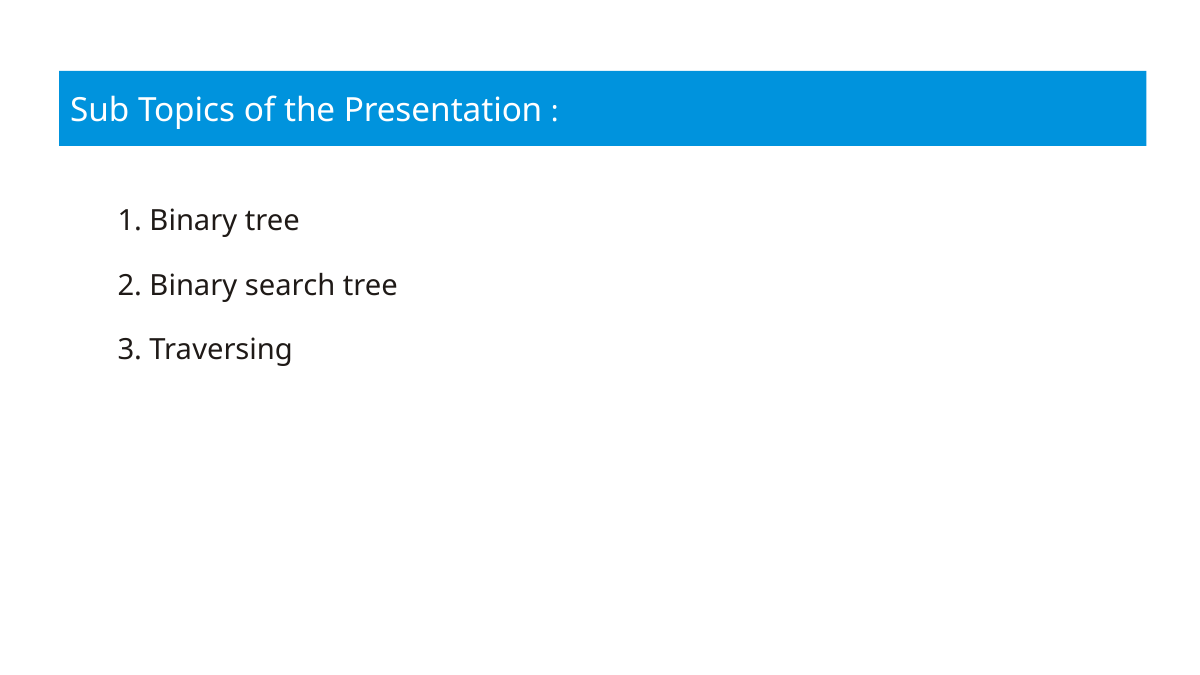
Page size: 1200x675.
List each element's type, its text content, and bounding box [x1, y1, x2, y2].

title Sub Topics of the Presentation : [1056, 70, 1147, 146]
list 1. Binary tree 2. Binary search tree 3. Traversing [35, 70, 1056, 497]
